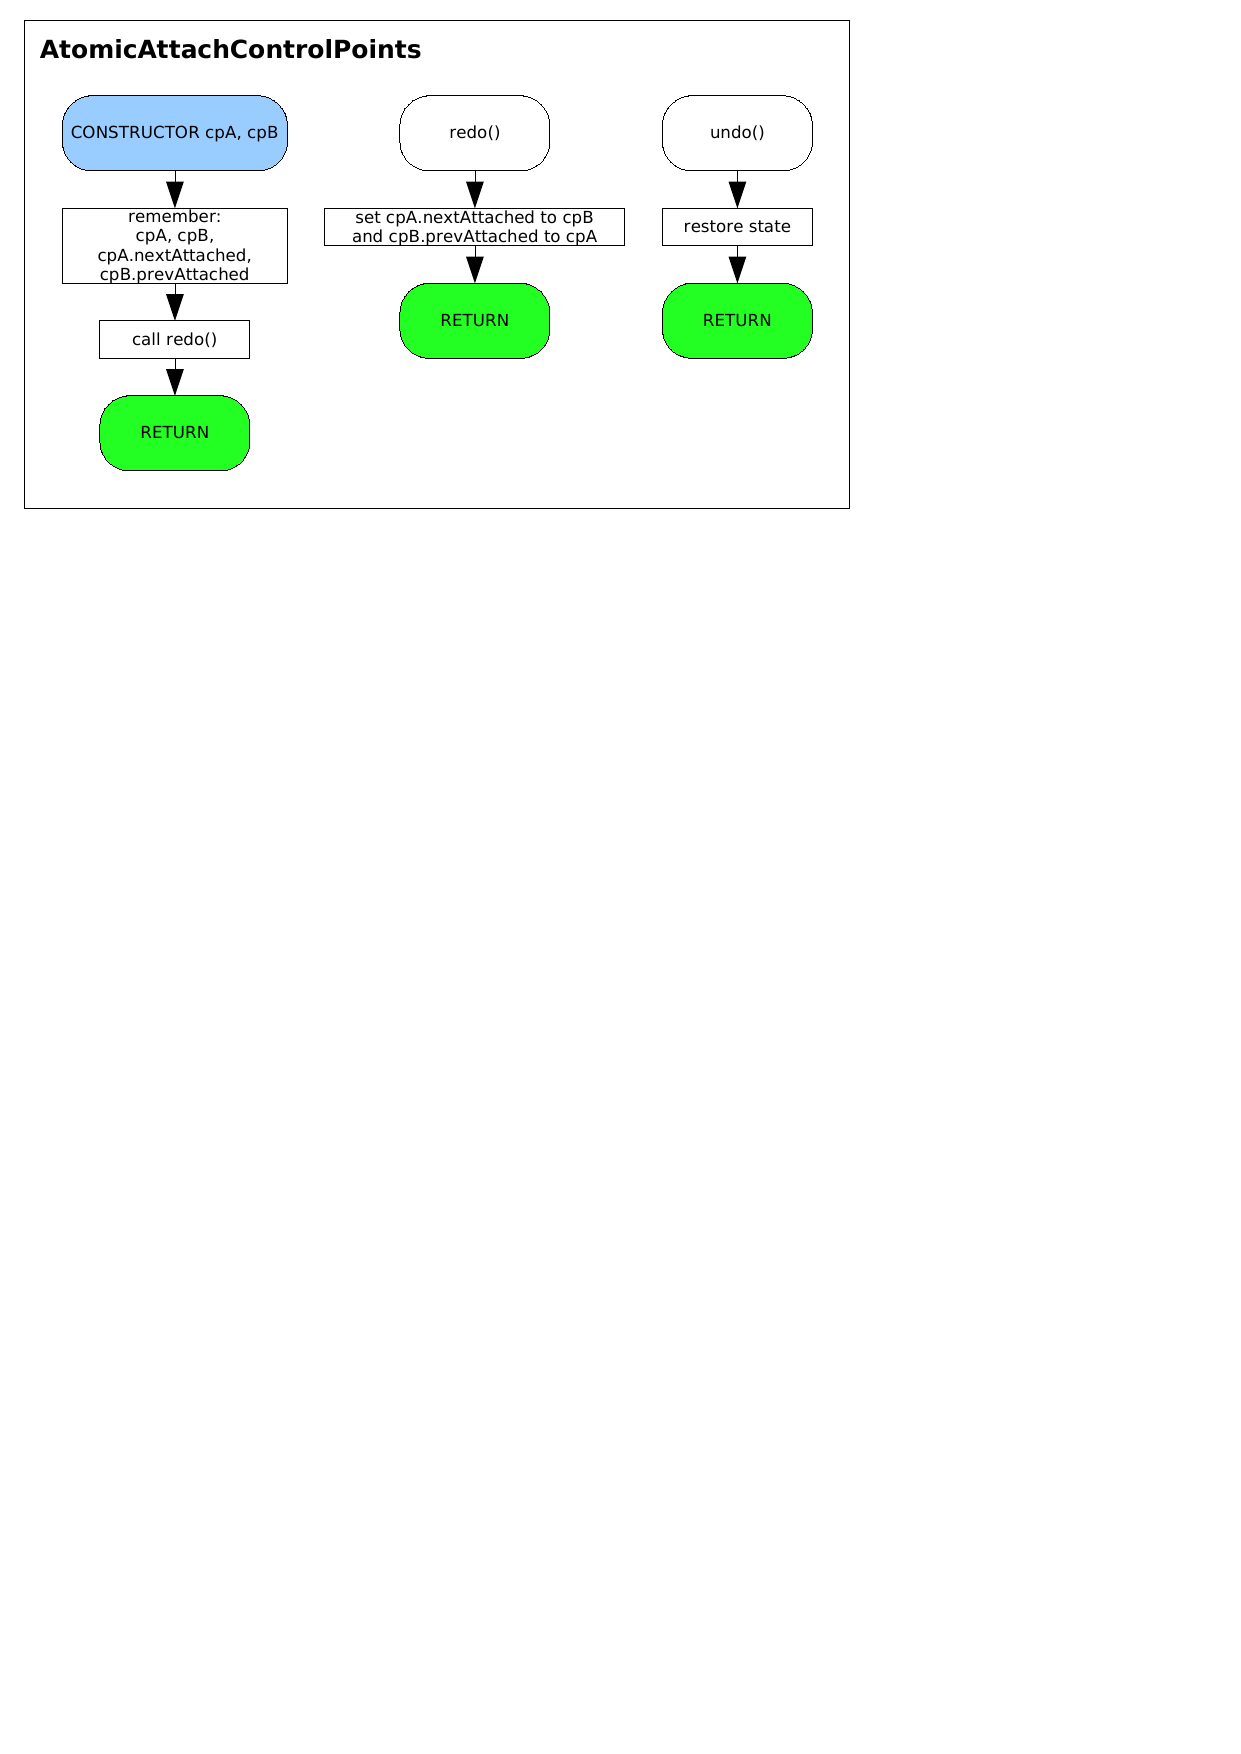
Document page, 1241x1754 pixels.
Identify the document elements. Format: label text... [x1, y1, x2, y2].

text_box AtomicAttachControlPoints [24, 20, 850, 509]
text_box restore state [662, 208, 813, 246]
text_box redo() [399, 95, 550, 171]
text_box RETURN [662, 283, 813, 359]
text_box RETURN [399, 283, 550, 359]
text_box set cpA.nextAttached to cpB and cpB.prevAttached to cpA [324, 208, 625, 246]
text_box undo() [662, 95, 813, 171]
text_box call redo() [99, 320, 250, 359]
text_box remember: cpA, cpB, cpA.nextAttached, cpB.prevAttached [62, 208, 288, 284]
